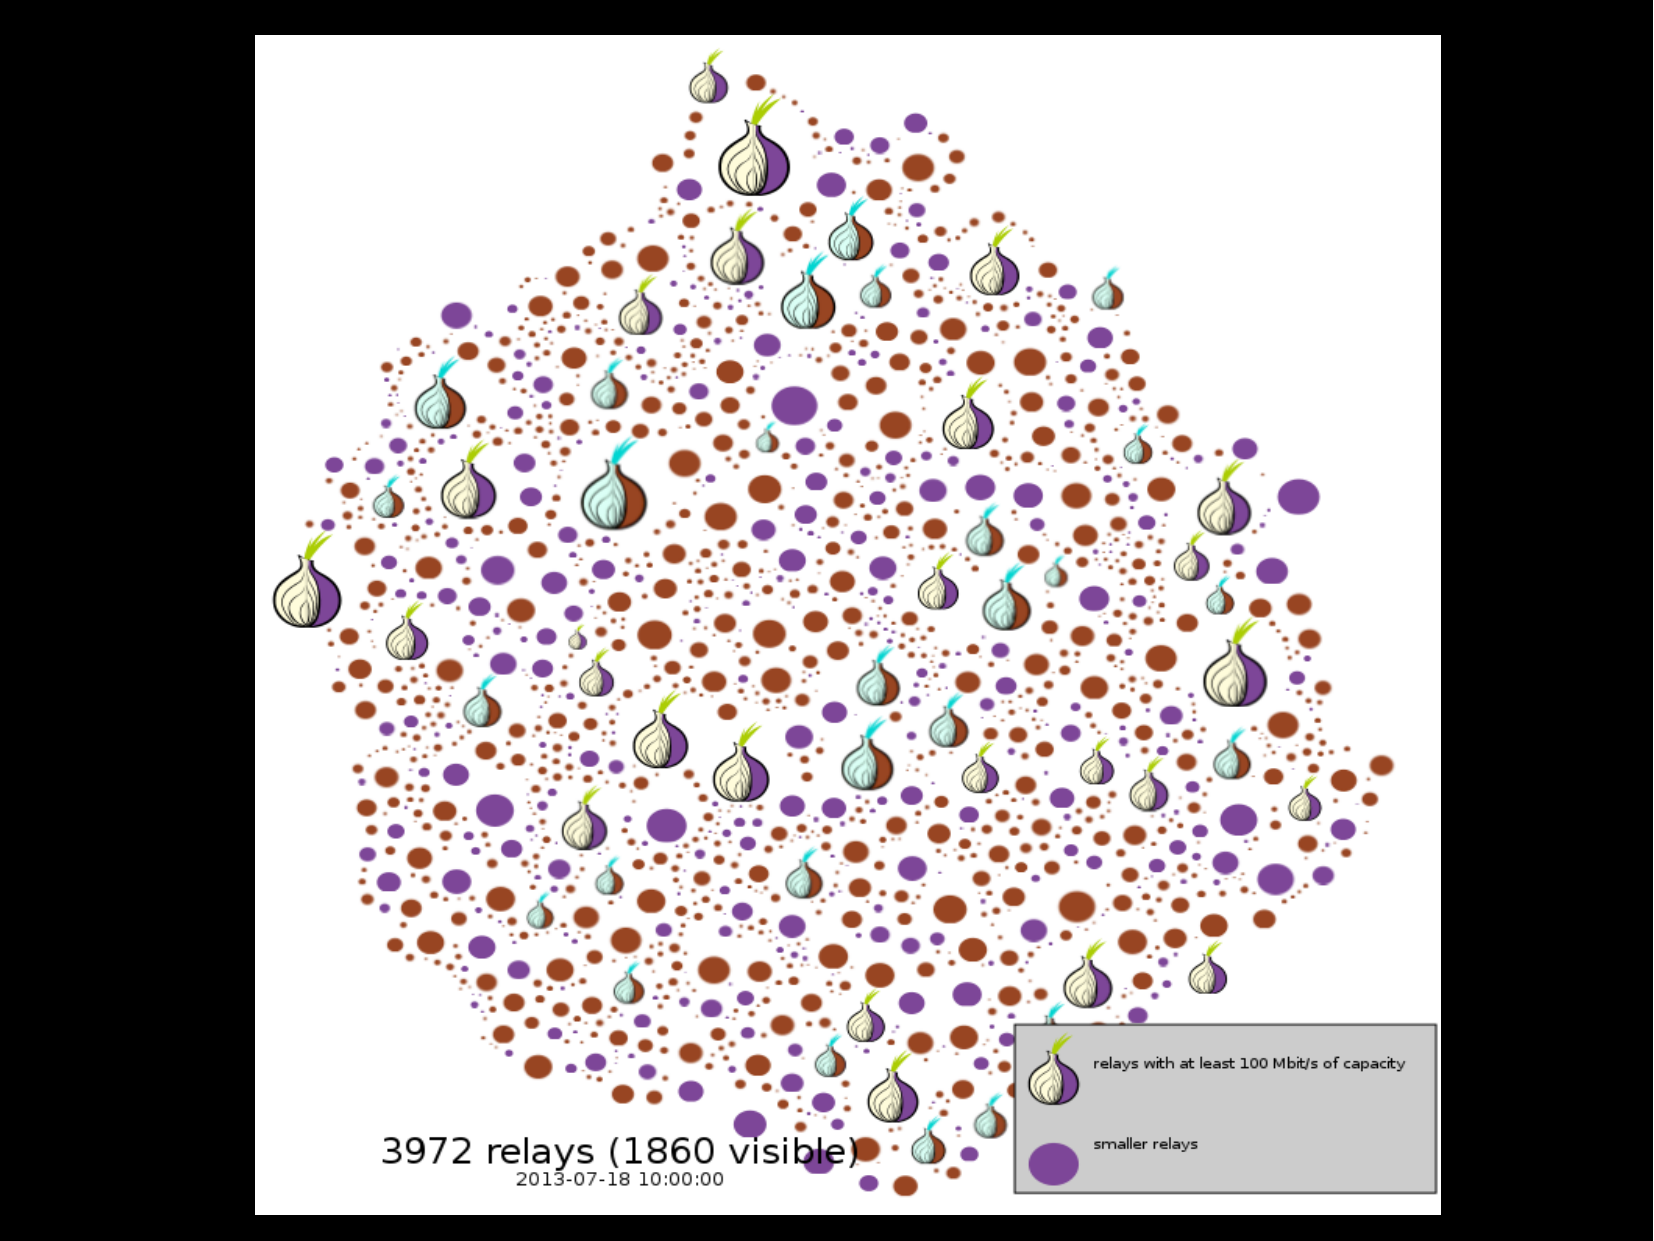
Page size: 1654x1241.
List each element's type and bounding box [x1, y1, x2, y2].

picture [255, 35, 1441, 1216]
